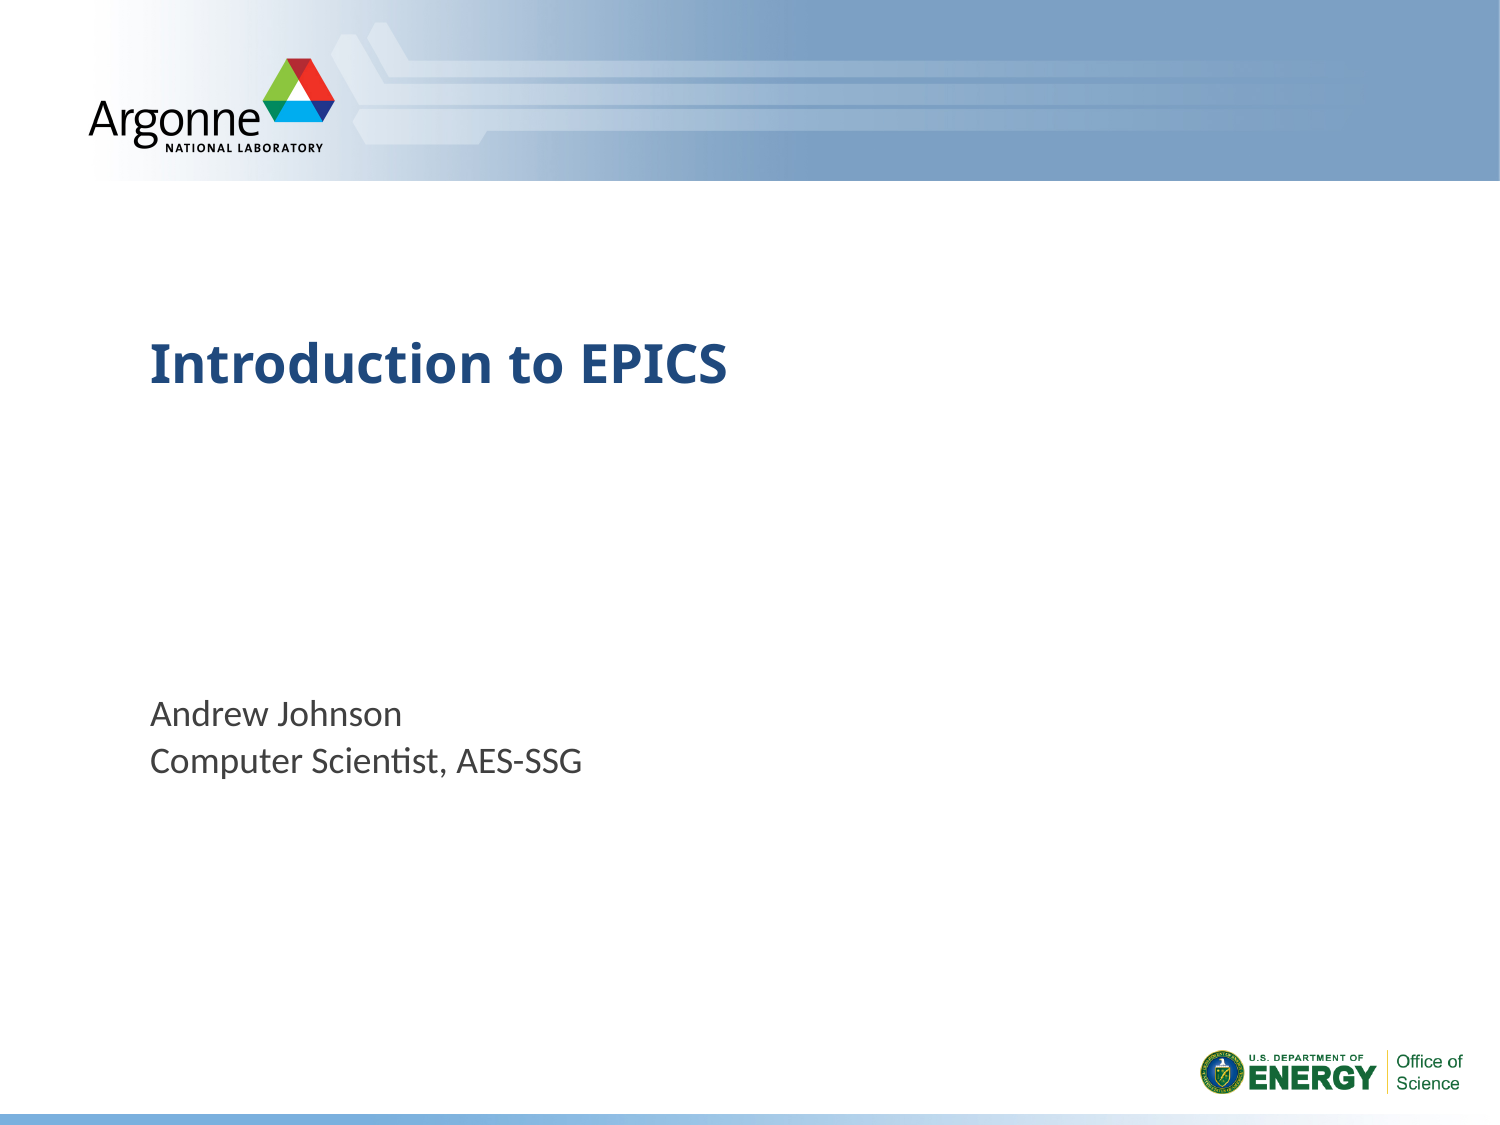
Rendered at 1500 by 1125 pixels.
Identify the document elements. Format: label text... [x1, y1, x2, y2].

picture [1200, 1050, 1463, 1094]
picture [0, 1114, 1500, 1125]
picture [0, 0, 1500, 182]
subtitle Andrew Johnson Computer Scientist, AES-SSG [150, 482, 1425, 999]
title Introduction to EPICS [150, 281, 1327, 443]
